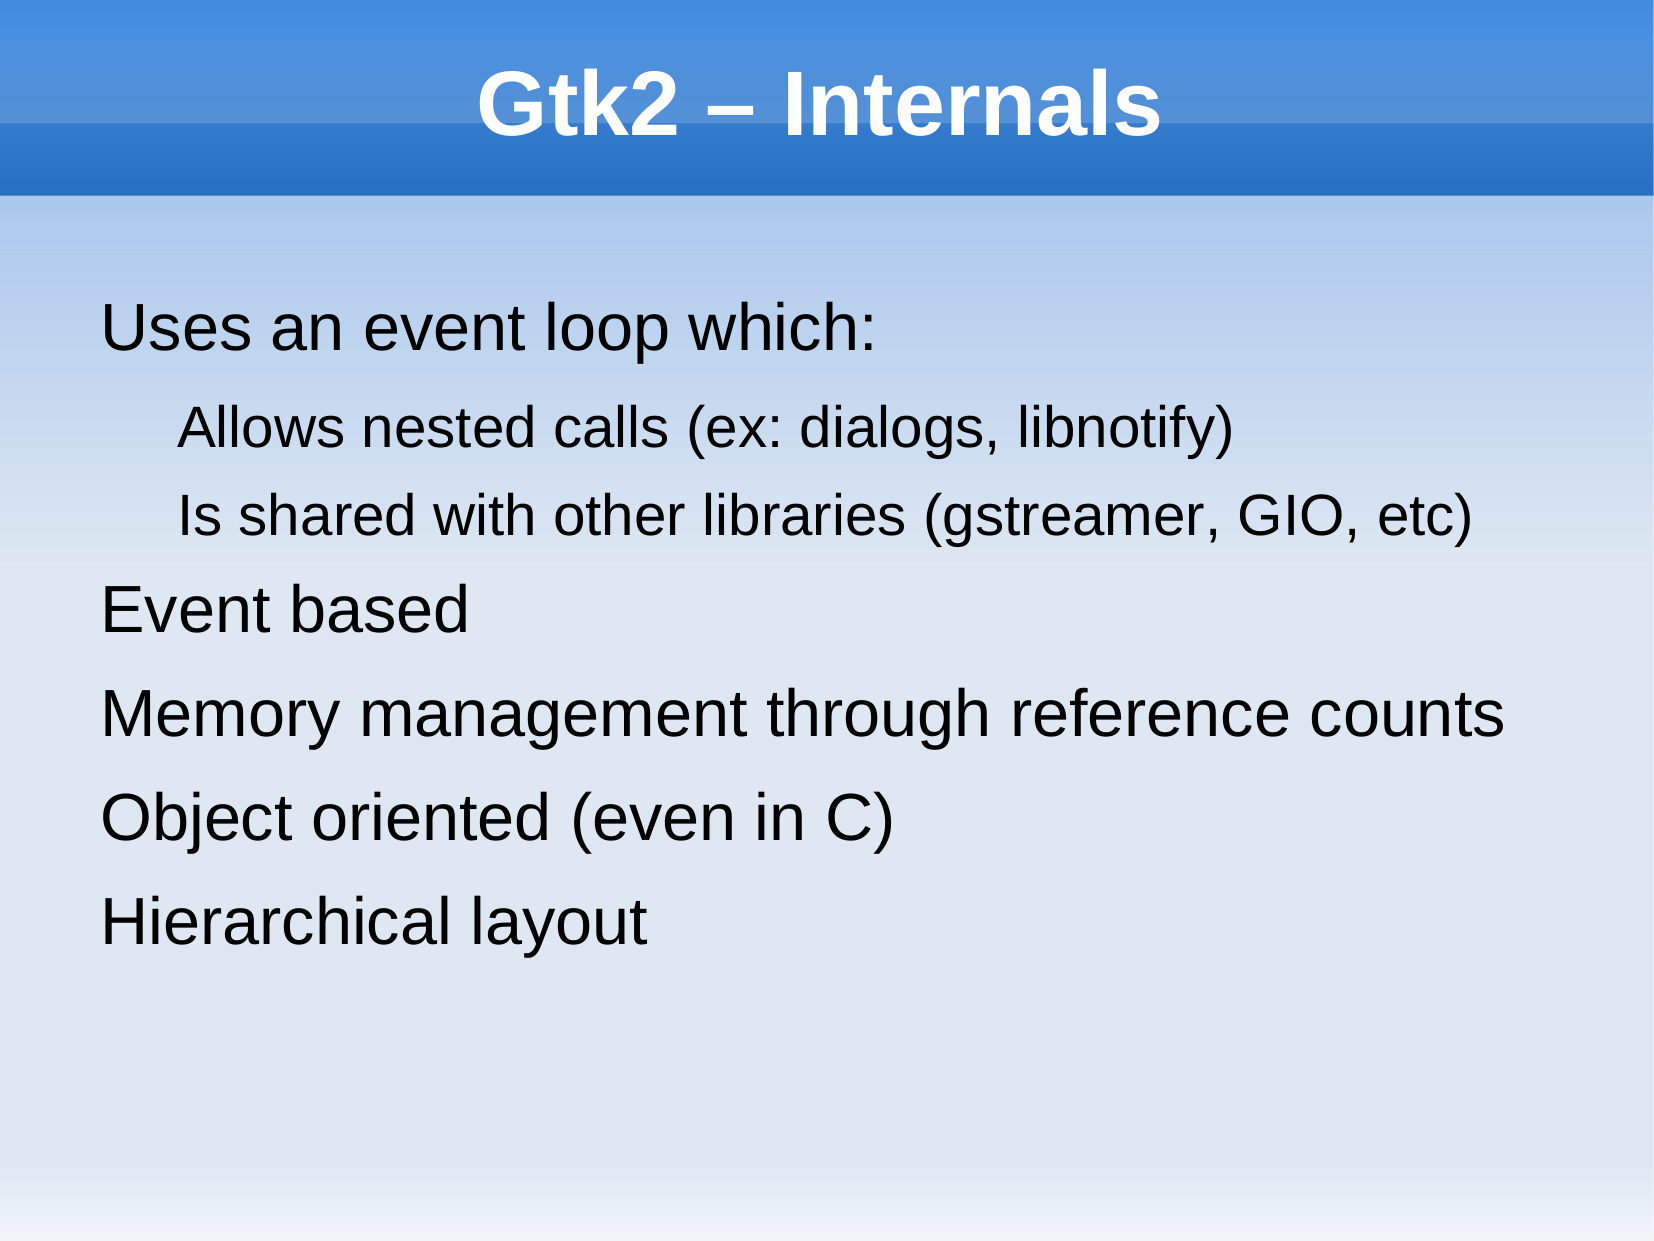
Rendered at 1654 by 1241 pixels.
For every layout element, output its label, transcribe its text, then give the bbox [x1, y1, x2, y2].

title Gtk2 – Internals [76, 0, 1565, 208]
picture [0, 0, 1654, 1241]
list Uses an event loop which: Allows nested calls (ex: dialogs, libnotify) Is shared with other libraries (gstreamer, GIO, etc) Event based Memory management through reference counts Object oriented (even in C) Hierarchical layout [82, 290, 1571, 1094]
